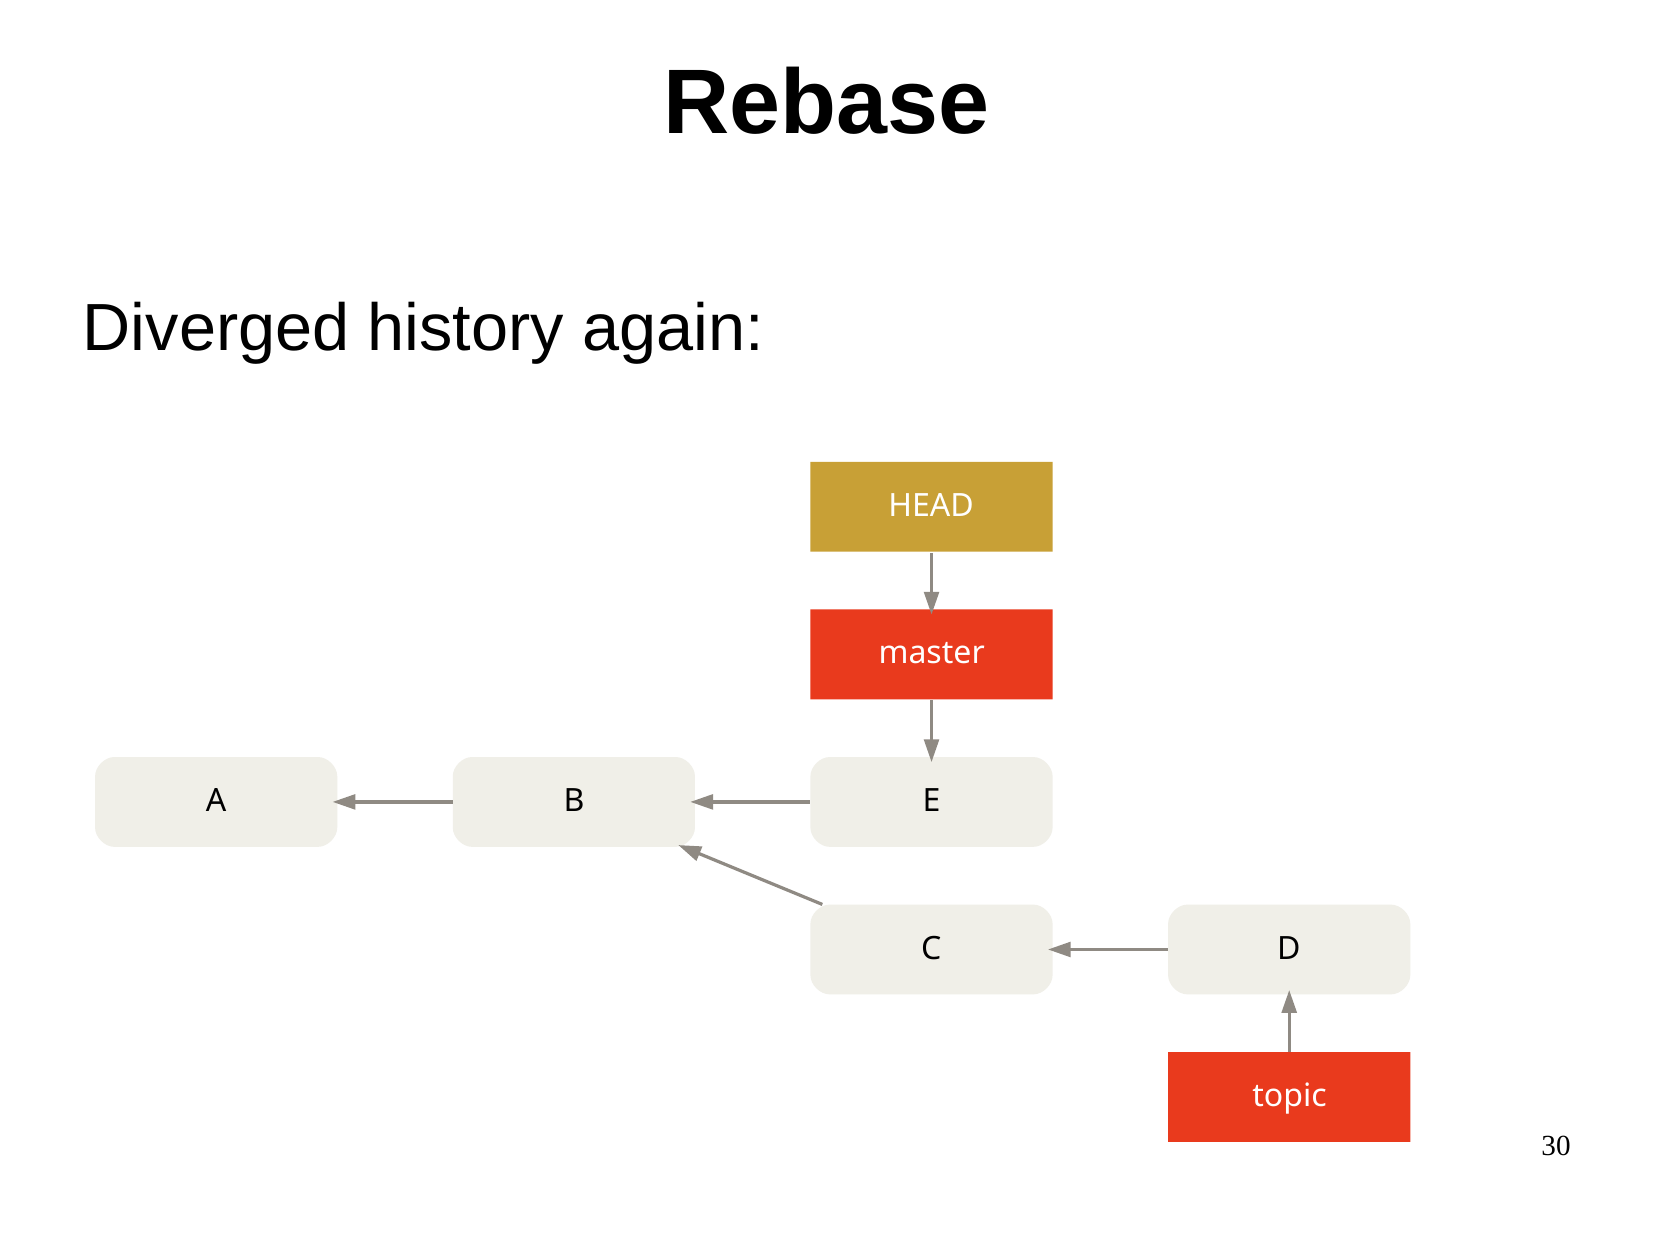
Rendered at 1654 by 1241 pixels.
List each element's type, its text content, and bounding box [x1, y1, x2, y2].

list Diverged history again: [82, 290, 1571, 366]
picture [88, 429, 1418, 1149]
title Rebase [82, 49, 1571, 257]
